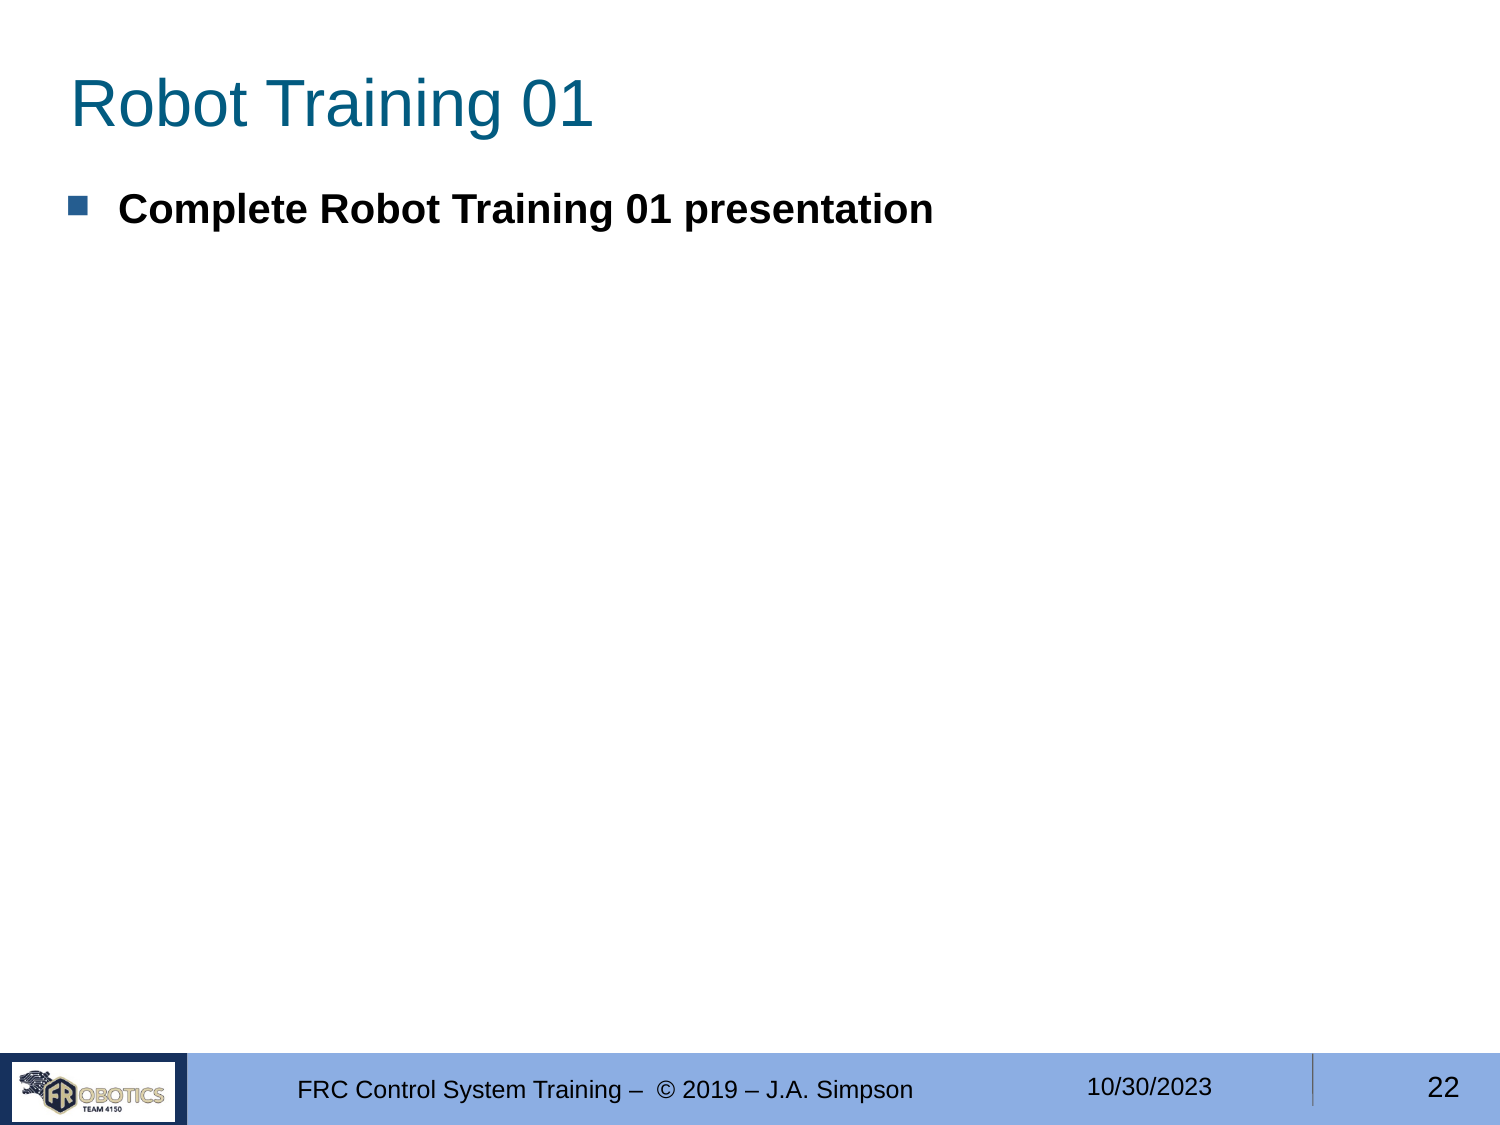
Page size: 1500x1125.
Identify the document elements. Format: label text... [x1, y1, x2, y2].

slide_number 10/30/2023 [1012, 1071, 1288, 1100]
slide_number <number> [1337, 1072, 1475, 1100]
footer FRC Control System Training – © 2019 – J.A. Simpson [225, 1074, 988, 1103]
picture [12, 1062, 175, 1122]
list Complete Robot Training 01 presentation [55, 174, 1340, 538]
title Robot Training 01 [55, 52, 1443, 148]
